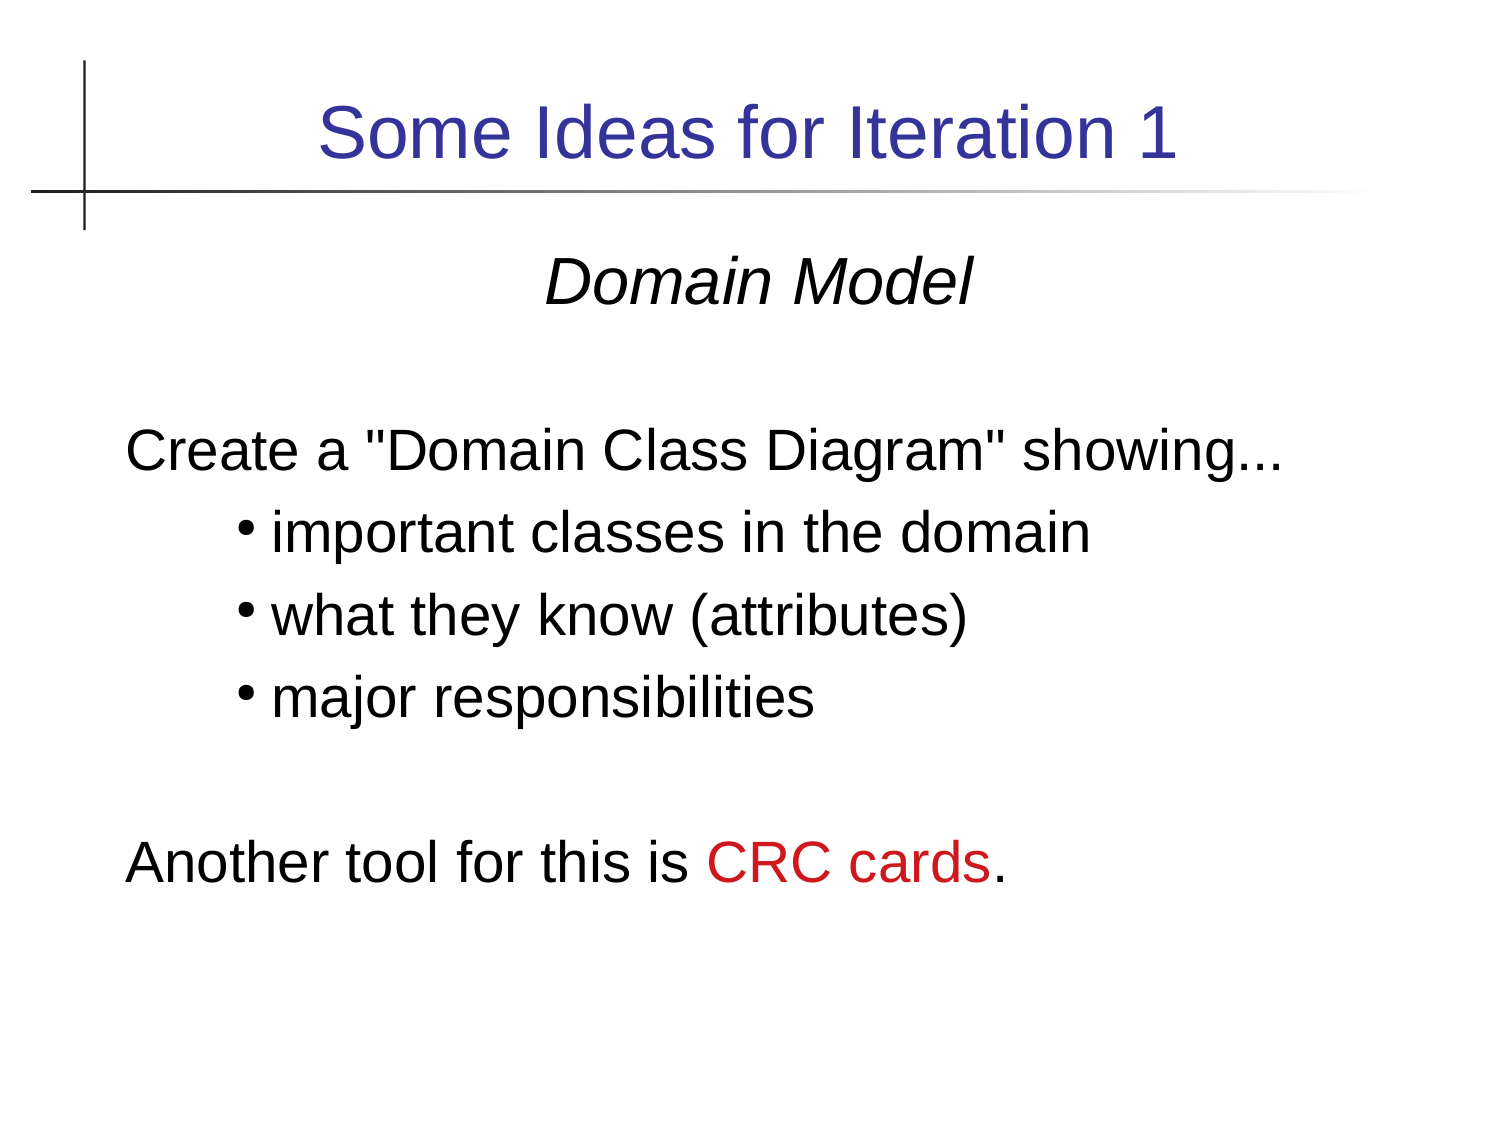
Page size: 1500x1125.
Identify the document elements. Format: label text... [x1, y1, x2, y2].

list Domain Model Create a "Domain Class Diagram" showing... important classes in the domain what they know (attributes) major responsibilities Another tool for this is CRC cards. [110, 229, 1408, 960]
title Some Ideas for Iteration 1 [100, 42, 1397, 182]
